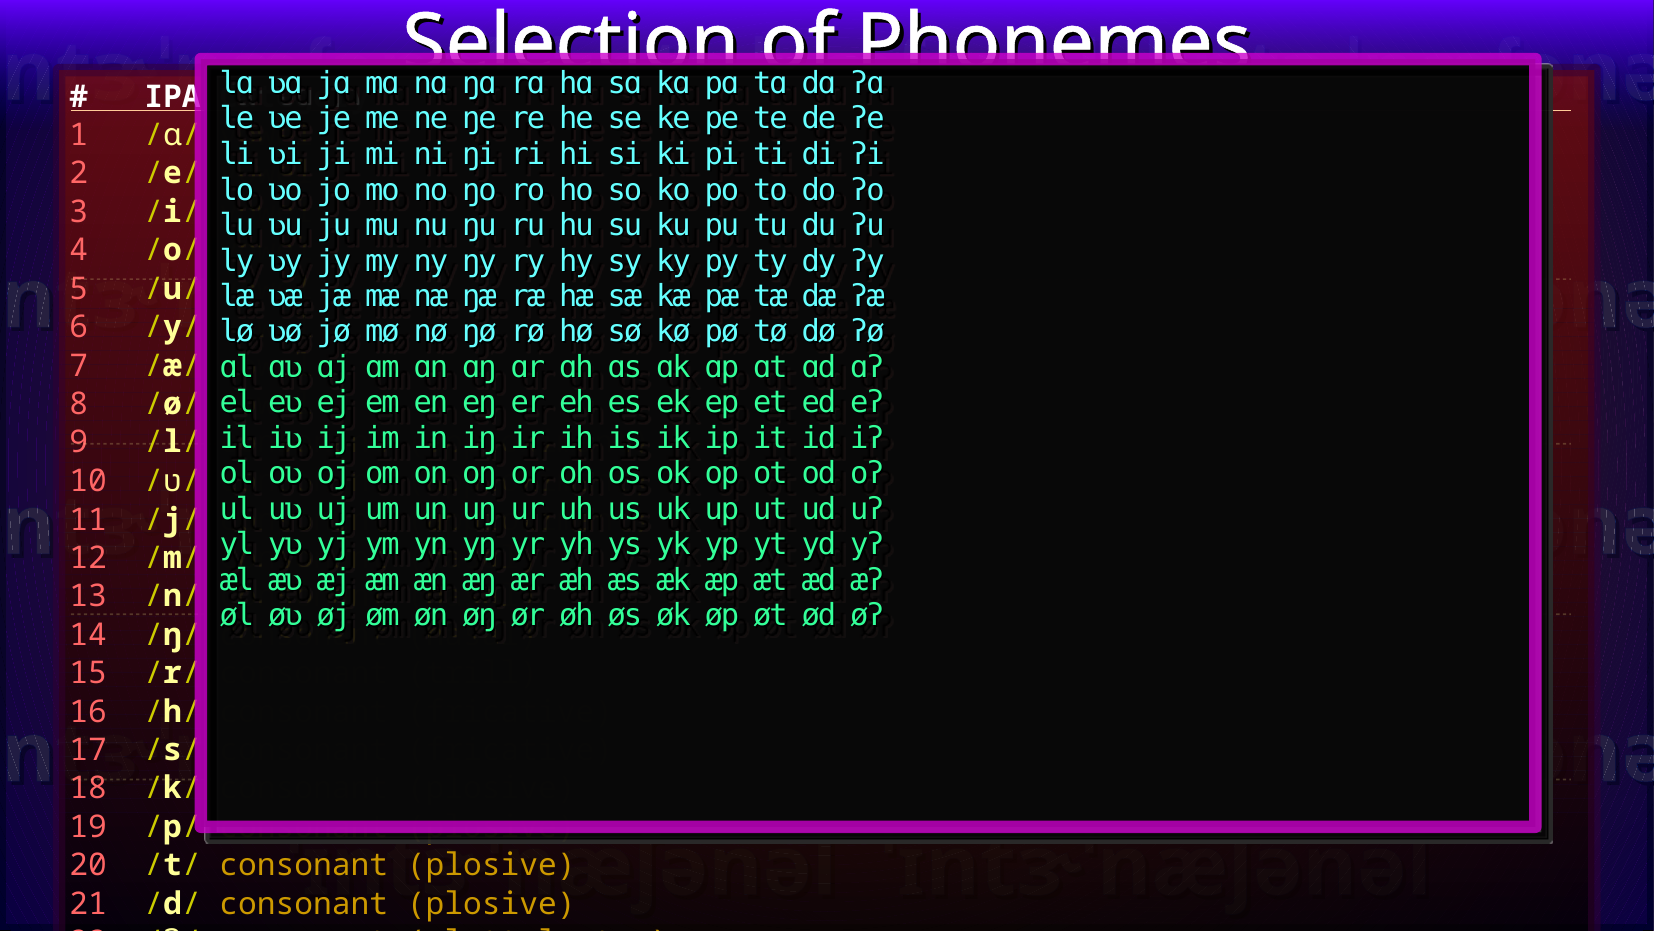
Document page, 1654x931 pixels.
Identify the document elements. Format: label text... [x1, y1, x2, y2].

text_box lɑ ʋɑ jɑ mɑ nɑ ŋɑ rɑ hɑ sɑ kɑ pɑ tɑ dɑ ʔɑ le ʋe je me ne ŋe re he se ke pe te de ʔe li ʋi ji mi ni ŋi ri hi si ki pi ti di ʔi lo ʋo jo mo no ŋo ro ho so ko po to do ʔo lu ʋu ju mu nu ŋu ru hu su ku pu tu du ʔu ly ʋy jy my ny ŋy ry hy sy ky py ty dy ʔy læ ʋæ jæ mæ næ ŋæ ræ hæ sæ kæ pæ tæ dæ ʔæ lø ʋø jø mø nø ŋø rø hø sø kø pø tø dø ʔø ɑl ɑʋ ɑj ɑm ɑn ɑŋ ɑr ɑh ɑs ɑk ɑp ɑt ɑd ɑʔ el eʋ ej em en eŋ er eh es ek ep et ed eʔ il iʋ ij im in iŋ ir ih is ik ip it id iʔ ol oʋ oj om on oŋ or oh os ok op ot od oʔ ul uʋ uj um un uŋ ur uh us uk up ut ud uʔ yl yʋ yj ym yn yŋ yr yh ys yk yp yt yd yʔ æl æʋ æj æm æn æŋ ær æh æs æk æp æt æd æʔ øl øʋ øj øm øn øŋ ør øh øs øk øp øt ød øʔ [200, 59, 1536, 827]
text_box # IPA Category 1 /ɑ/ vowel 2 /e/ vowel 3 /i/ vowel 4 /o/ vowel 5 /u/ vowel 6 /y/ vowel 7 /æ/ vowel 8 /ø/ vowel 9 /l/ consonant (approximant) 10 /ʋ/ consonant (approximant) 11 /j/ consonant (approximant) 12 /m/ consonant (nasal) 13 /n/ consonant (nasal) 14 /ŋ/ consonant (nasal) 15 /r/ consonant (trill) 16 /h/ consonant (fricative) 17 /s/ consonant (fricative) 18 /k/ consonant (plosive) 19 /p/ consonant (plosive) 20 /t/ consonant (plosive) 21 /d/ consonant (plosive) 22 /ʔ/ consonant (glottal stop) [59, 70, 1595, 898]
title Selection of Phonemes [0, 0, 1654, 130]
